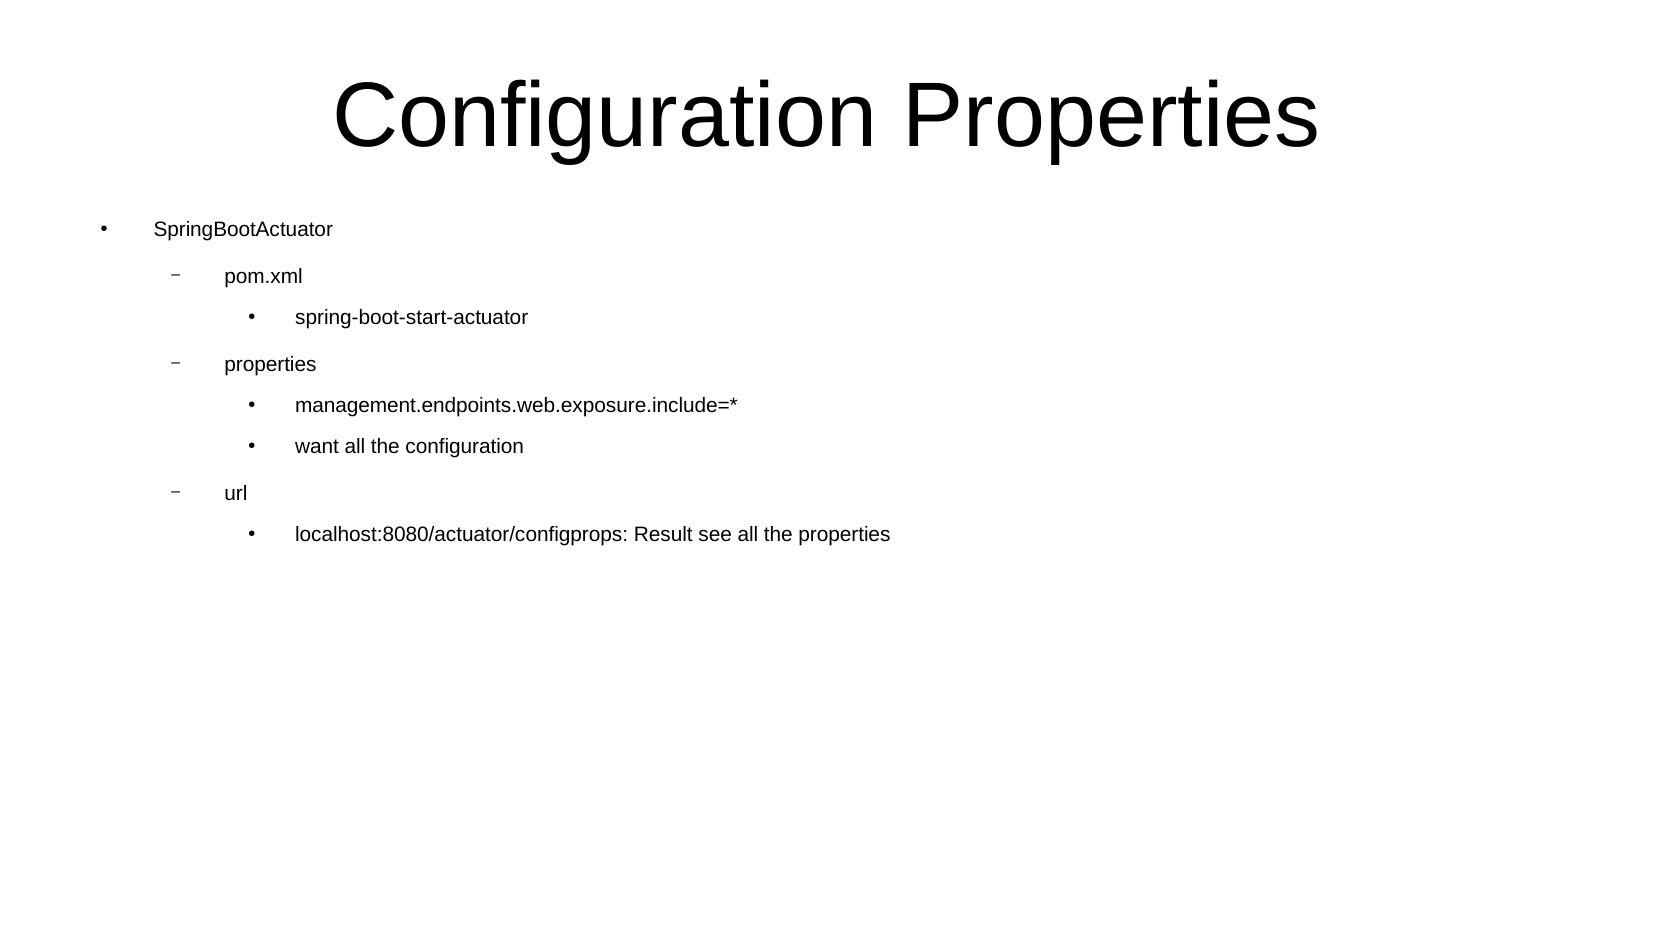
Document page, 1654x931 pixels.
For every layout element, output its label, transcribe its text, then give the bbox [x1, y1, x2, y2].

title Configuration Properties [82, 37, 1571, 193]
list SpringBootActuator pom.xml spring-boot-start-actuator properties management.endpoints.web.exposure.include=* want all the configuration url localhost:8080/actuator/configprops: Result see all the properties [82, 217, 1621, 901]
